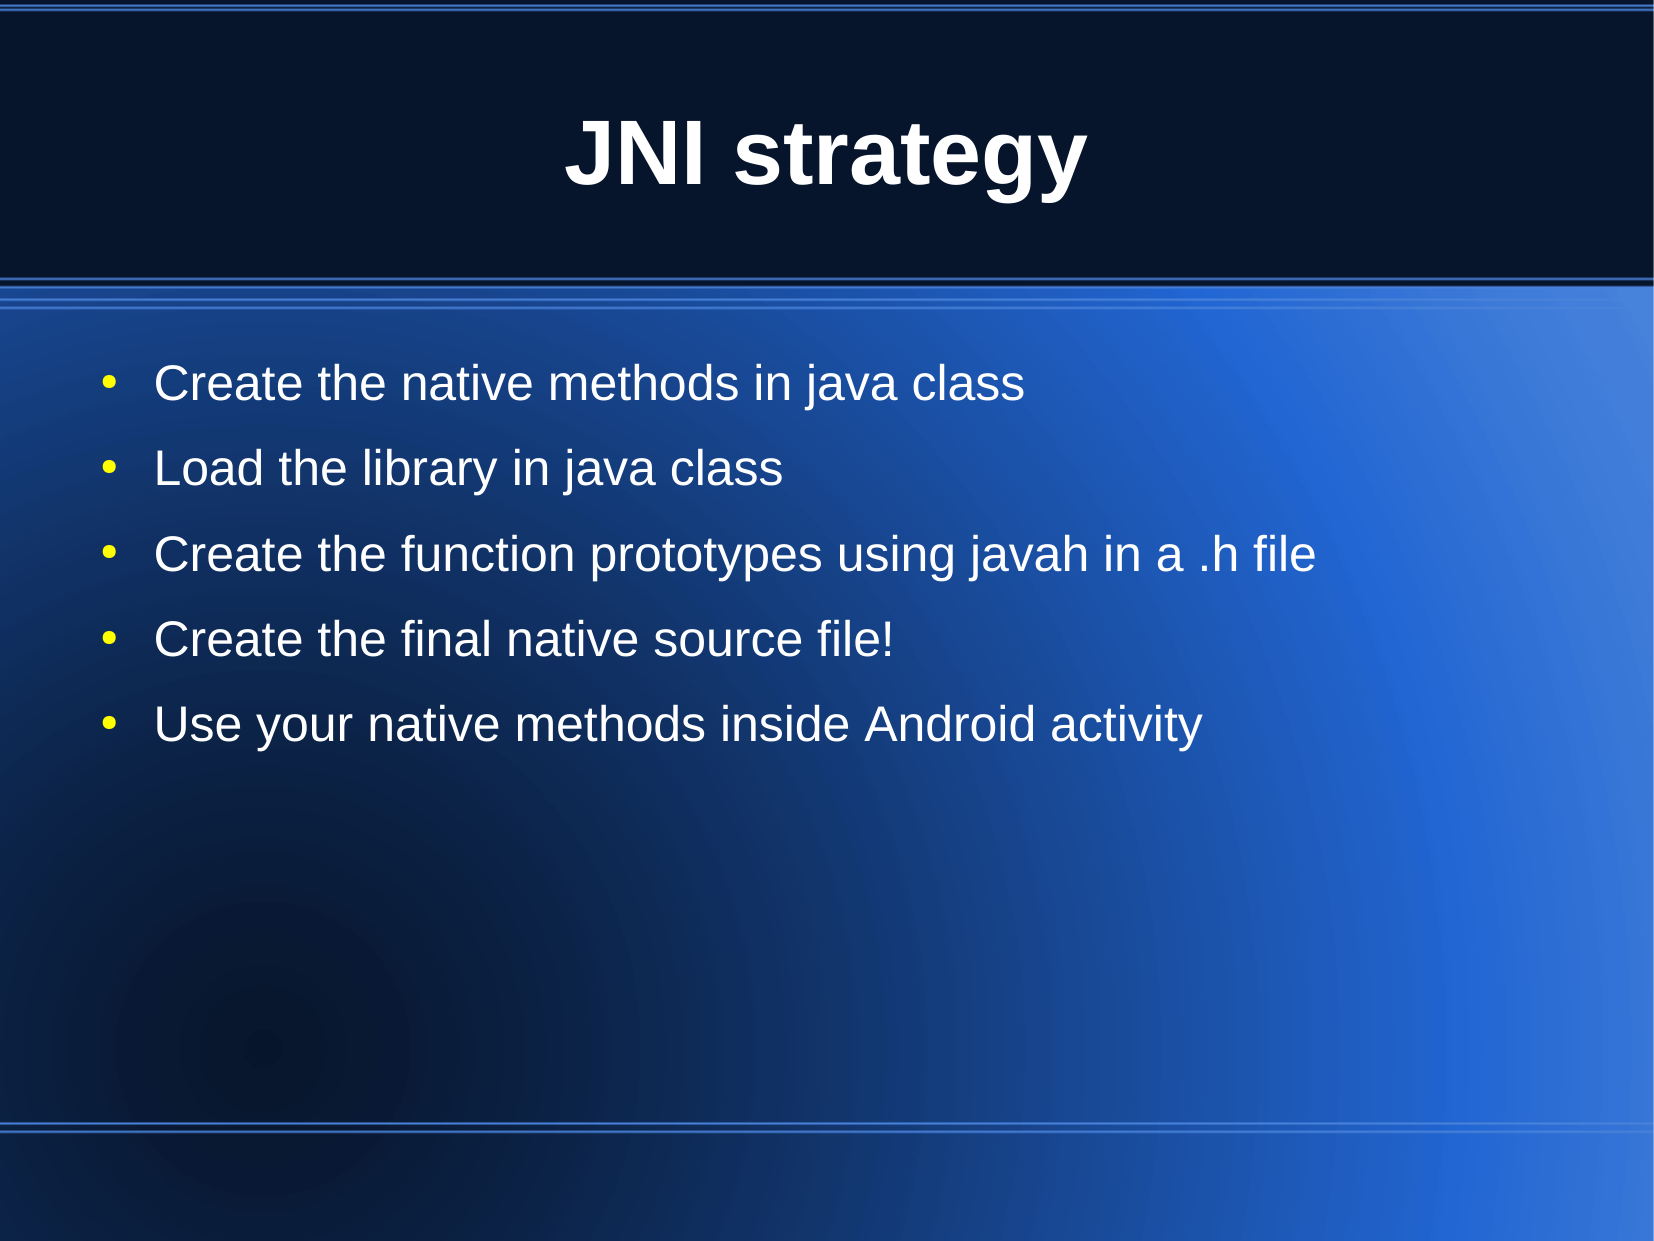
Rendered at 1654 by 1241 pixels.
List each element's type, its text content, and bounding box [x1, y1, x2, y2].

title JNI strategy [82, 56, 1571, 250]
list Create the native methods in java class Load the library in java class Create the function prototypes using javah in a .h file Create the final native source file! Use your native methods inside Android activity [82, 355, 1571, 1159]
picture [0, 0, 1654, 1241]
